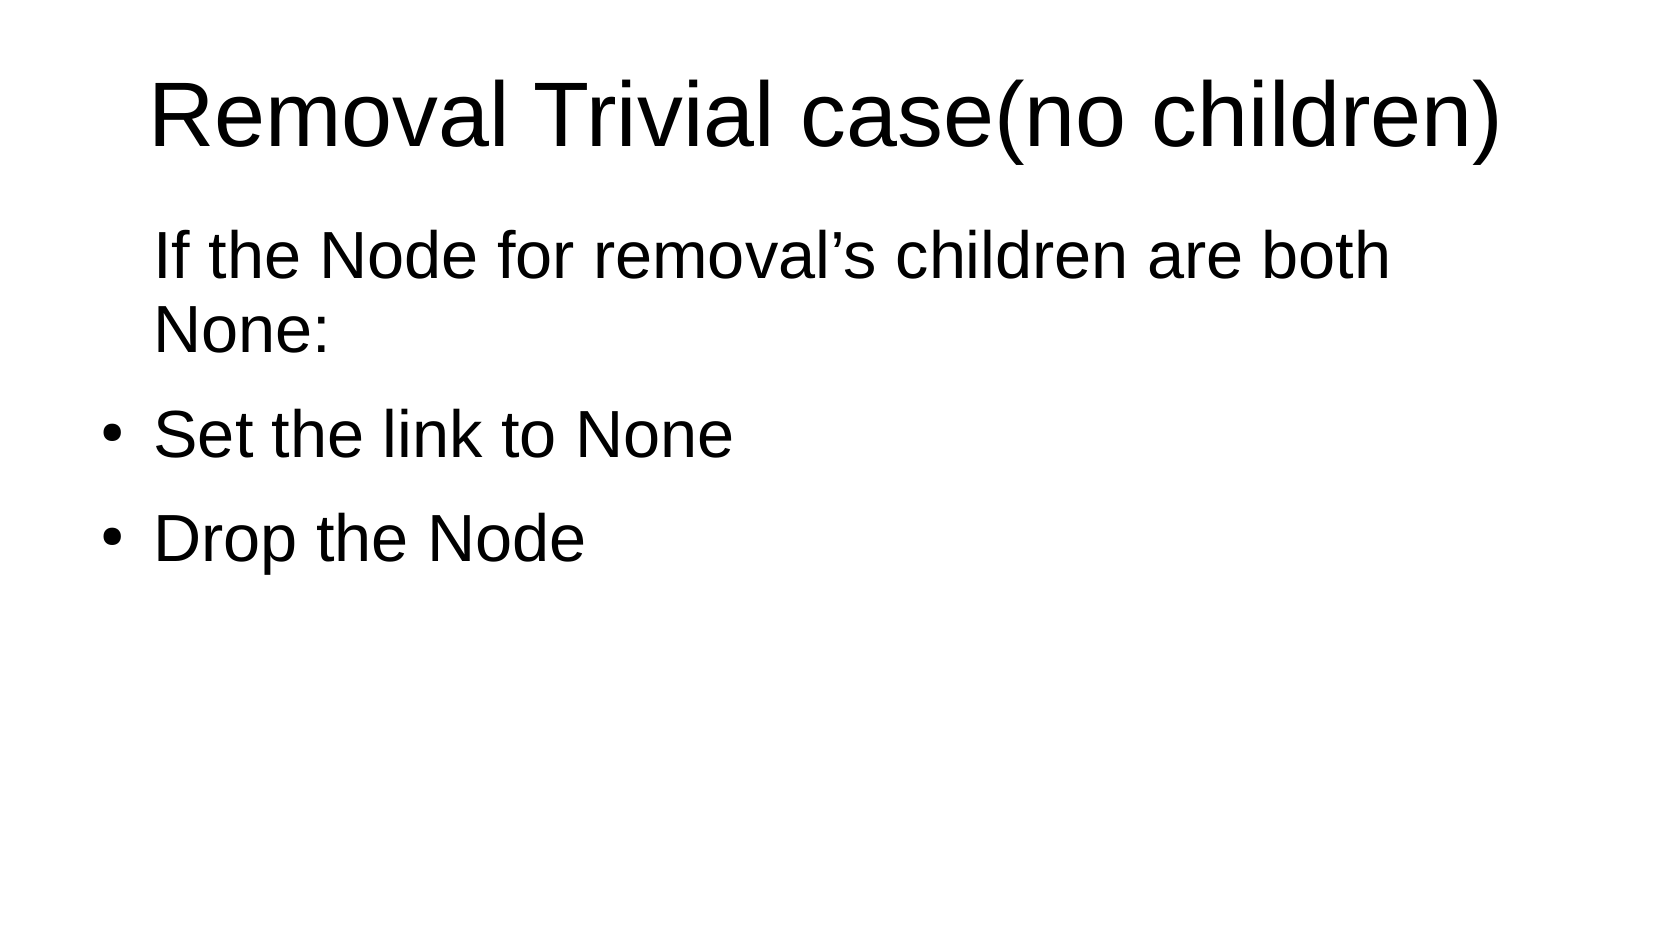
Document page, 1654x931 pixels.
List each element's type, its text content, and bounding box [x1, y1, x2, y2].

title Removal Trivial case(no children) [82, 37, 1571, 193]
list If the Node for removal’s children are both None: Set the link to None Drop the Node [82, 217, 1571, 758]
